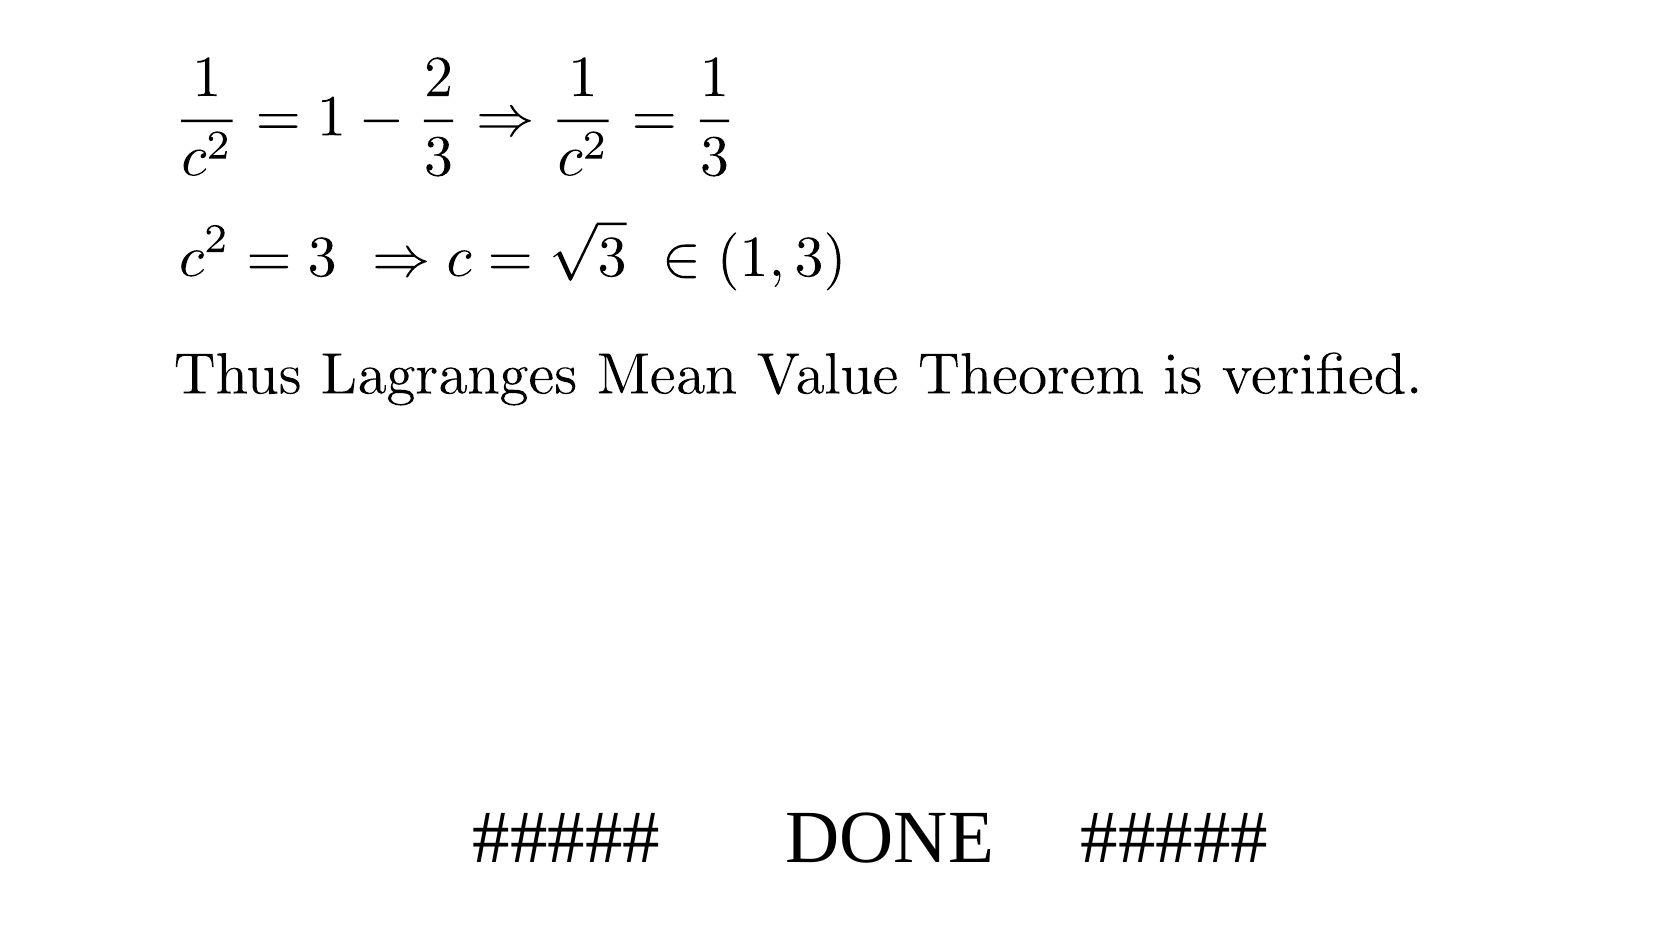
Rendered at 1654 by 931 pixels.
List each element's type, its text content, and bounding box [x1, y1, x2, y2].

title ##### DONE ##### [47, 37, 1619, 898]
text_box [175, 352, 1418, 406]
text_box [181, 57, 730, 177]
text_box [181, 222, 841, 291]
